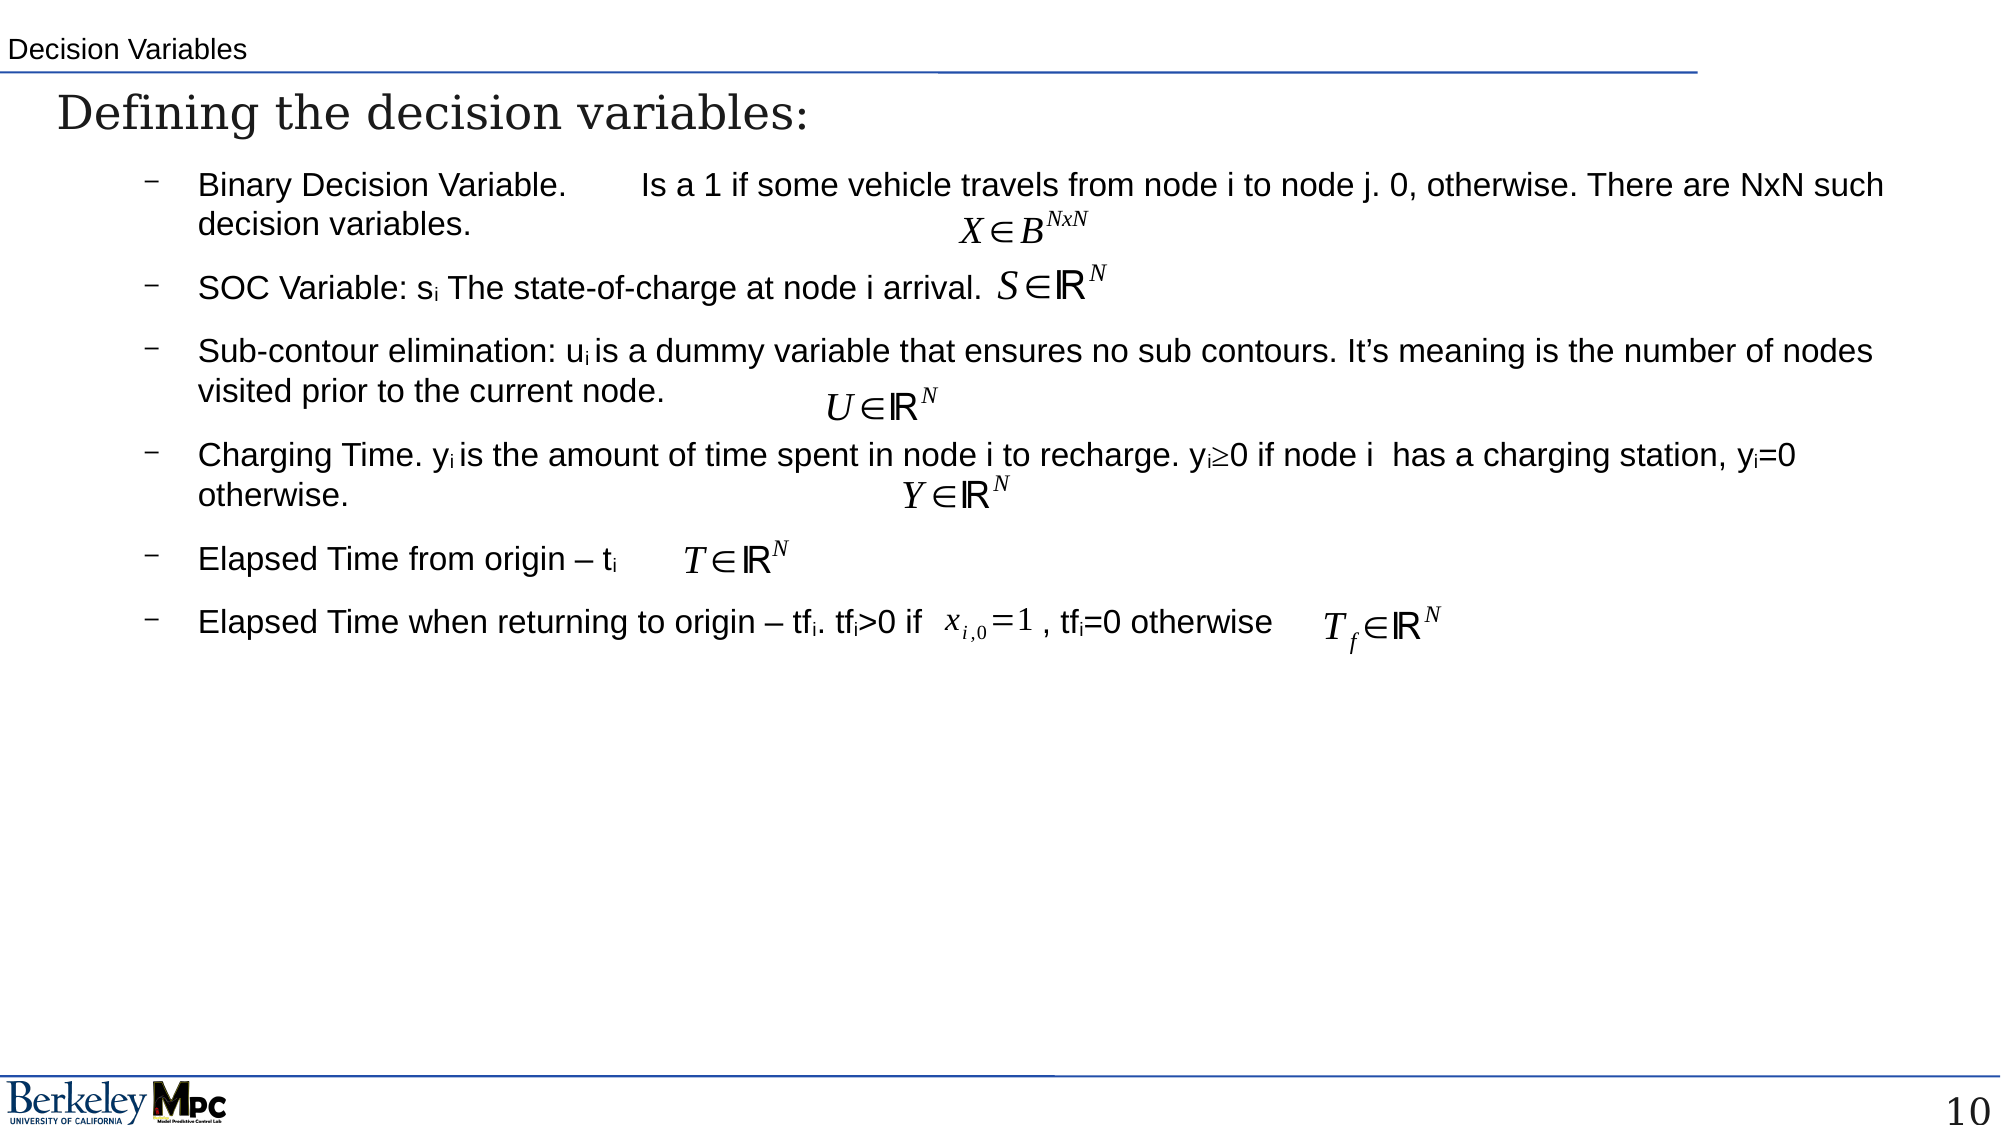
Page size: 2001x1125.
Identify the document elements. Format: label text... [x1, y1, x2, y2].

list Defining the decision variables: Binary Decision Variable. Is a 1 if some vehicle travels from node i to node j. 0, otherwise. There are NxN such decision variables. SOC Variable: si The state-of-charge at node i arrival. Sub-contour elimination: ui is a dummy variable that ensures no sub contours. It’s meaning is the number of nodes visited prior to the current node. Charging Time. yi is the amount of time spent in node i to recharge. yi≥0 if node i has a charging station, yi=0 otherwise. Elapsed Time from origin – ti Elapsed Time when returning to origin – tfi. tfi>0 if , tfi=0 otherwise [41, 75, 1925, 1019]
chart [1312, 600, 1453, 656]
chart [814, 380, 950, 431]
chart [891, 469, 1021, 519]
chart [947, 205, 1100, 254]
chart [934, 601, 1042, 644]
chart [672, 534, 802, 584]
title Decision Variables [7, 7, 1930, 92]
picture [0, 1072, 226, 1125]
chart [986, 257, 1119, 311]
